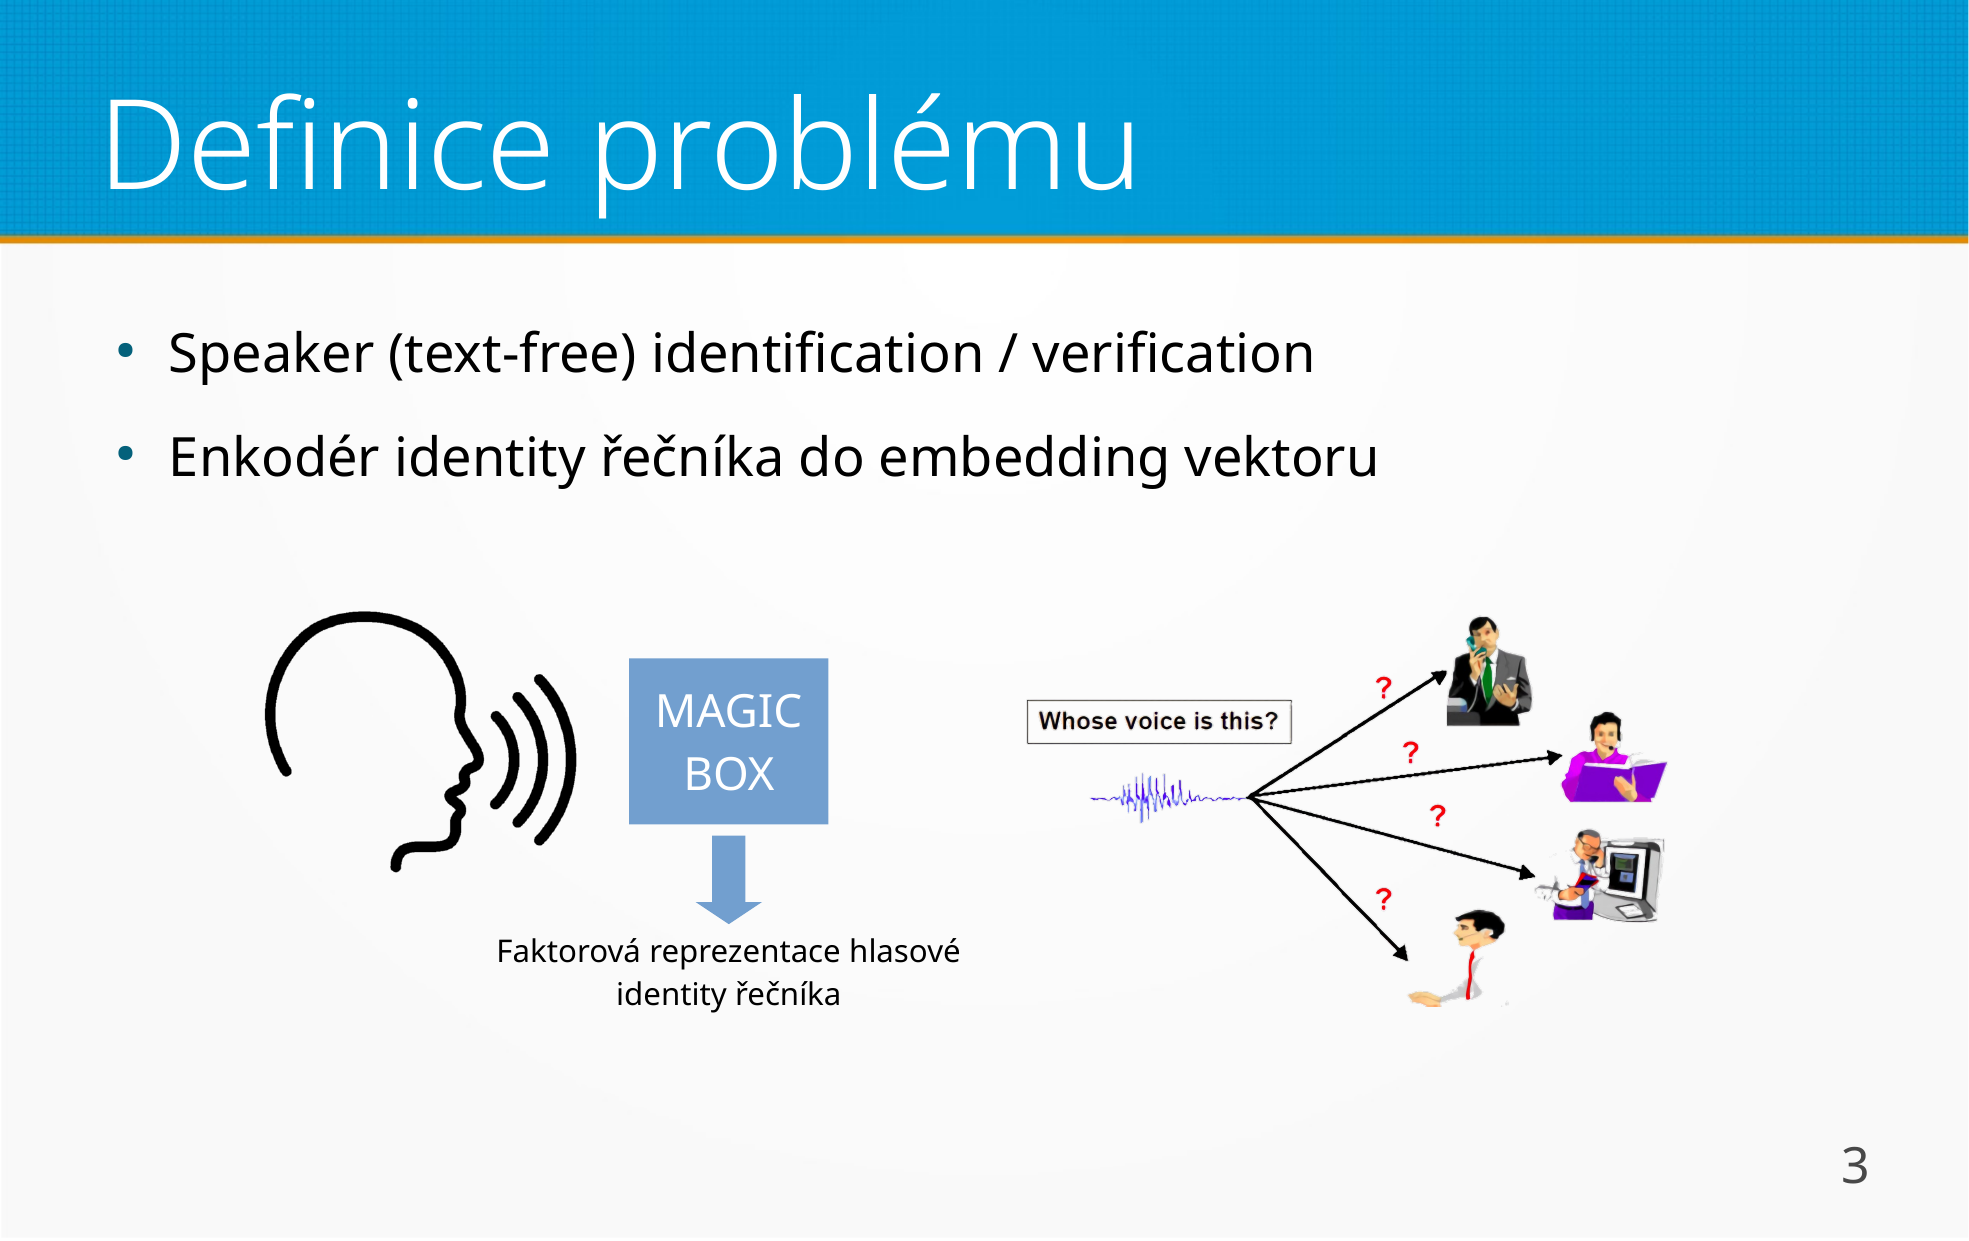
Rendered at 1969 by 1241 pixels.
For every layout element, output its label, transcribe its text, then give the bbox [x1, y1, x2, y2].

title Definice problému [98, 19, 1870, 227]
picture [0, 233, 1969, 1241]
text_box [695, 835, 763, 908]
text_box MAGIC BOX [629, 658, 829, 825]
list Speaker (text-free) identification / verification Enkodér identity řečníka do embedding vektoru [98, 314, 1860, 1080]
text_box Faktorová reprezentace hlasové identity řečníka [479, 908, 978, 1035]
